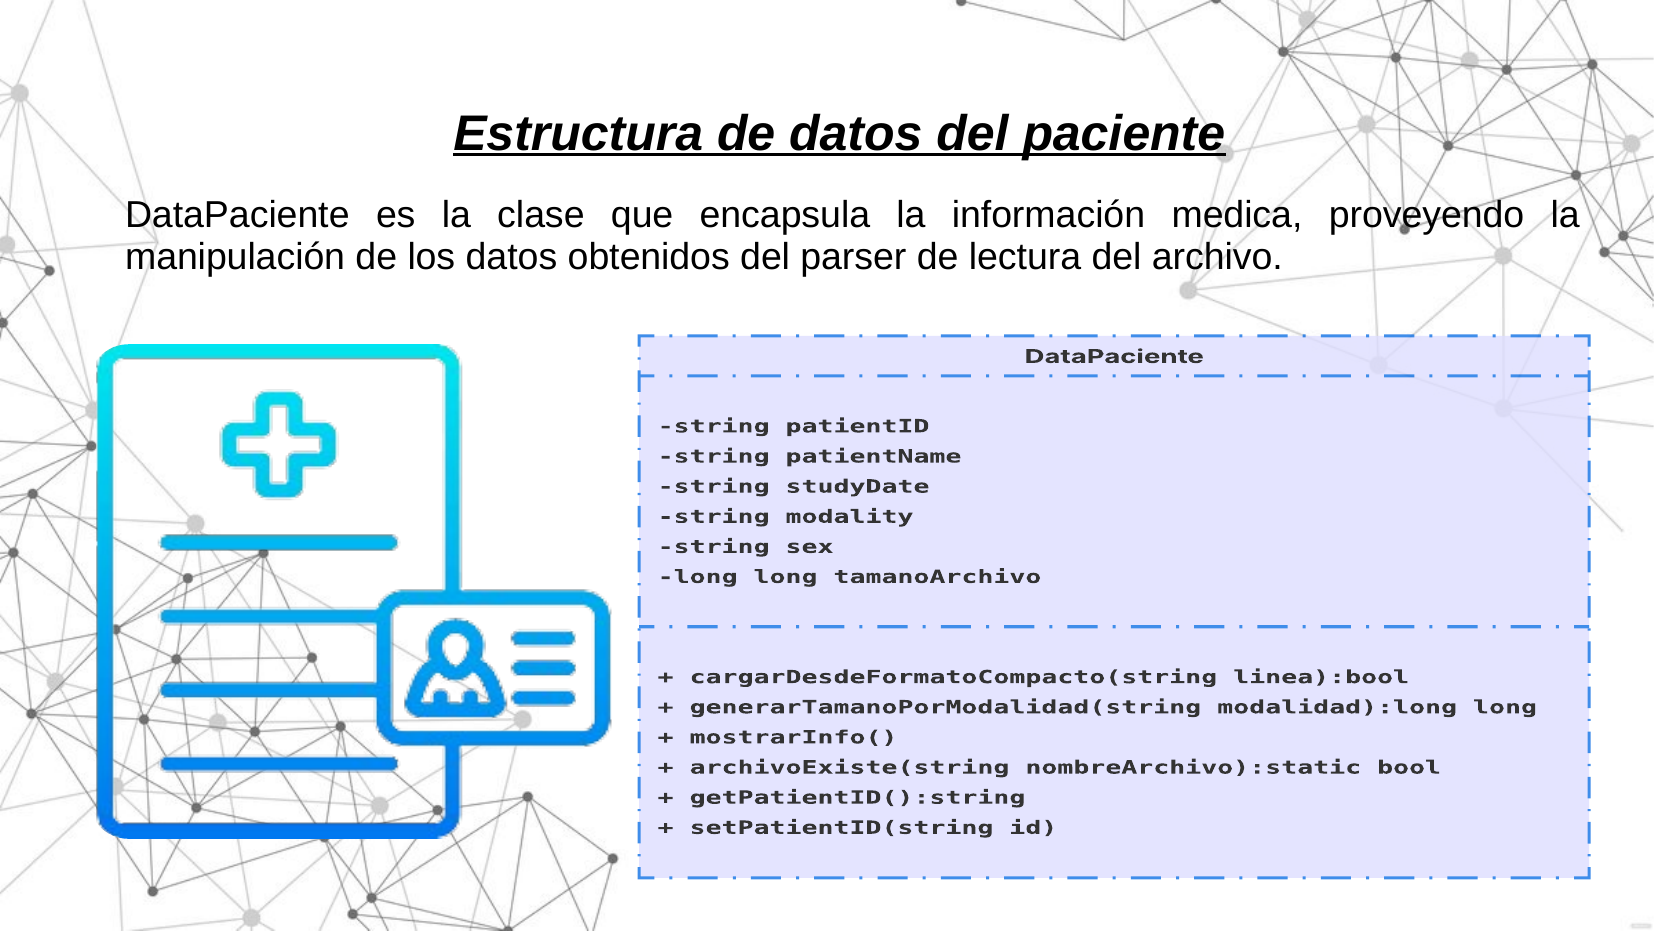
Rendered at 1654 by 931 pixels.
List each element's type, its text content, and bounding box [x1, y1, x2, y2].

text_box DataPaciente es la clase que encapsula la información medica, proveyendo la manipulación de los datos obtenidos del parser de lectura del archivo. [110, 185, 1595, 285]
picture [620, 324, 1606, 886]
title Estructura de datos del paciente [402, 88, 1277, 178]
text_box [88, 344, 621, 839]
